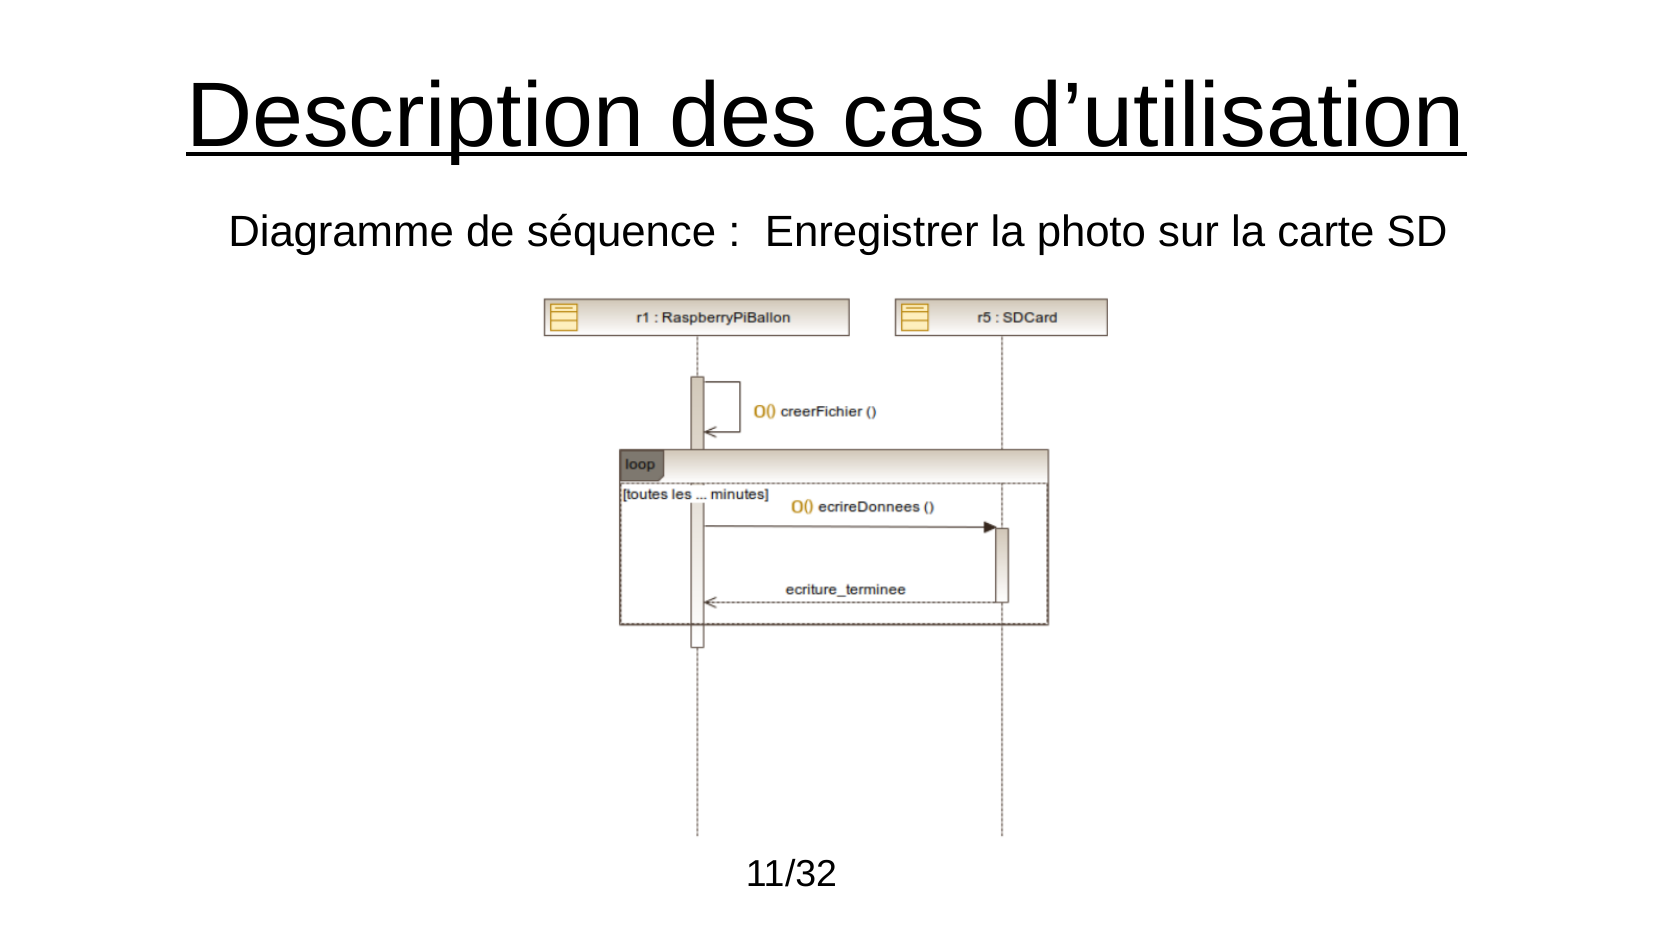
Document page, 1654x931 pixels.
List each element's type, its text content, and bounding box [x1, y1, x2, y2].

title Description des cas d’utilisation [82, 37, 1571, 193]
text_box <numéro>/32 [731, 845, 1359, 903]
picture [501, 286, 1110, 857]
list Diagramme de séquence : Enregistrer la photo sur la carte SD [59, 206, 1548, 747]
